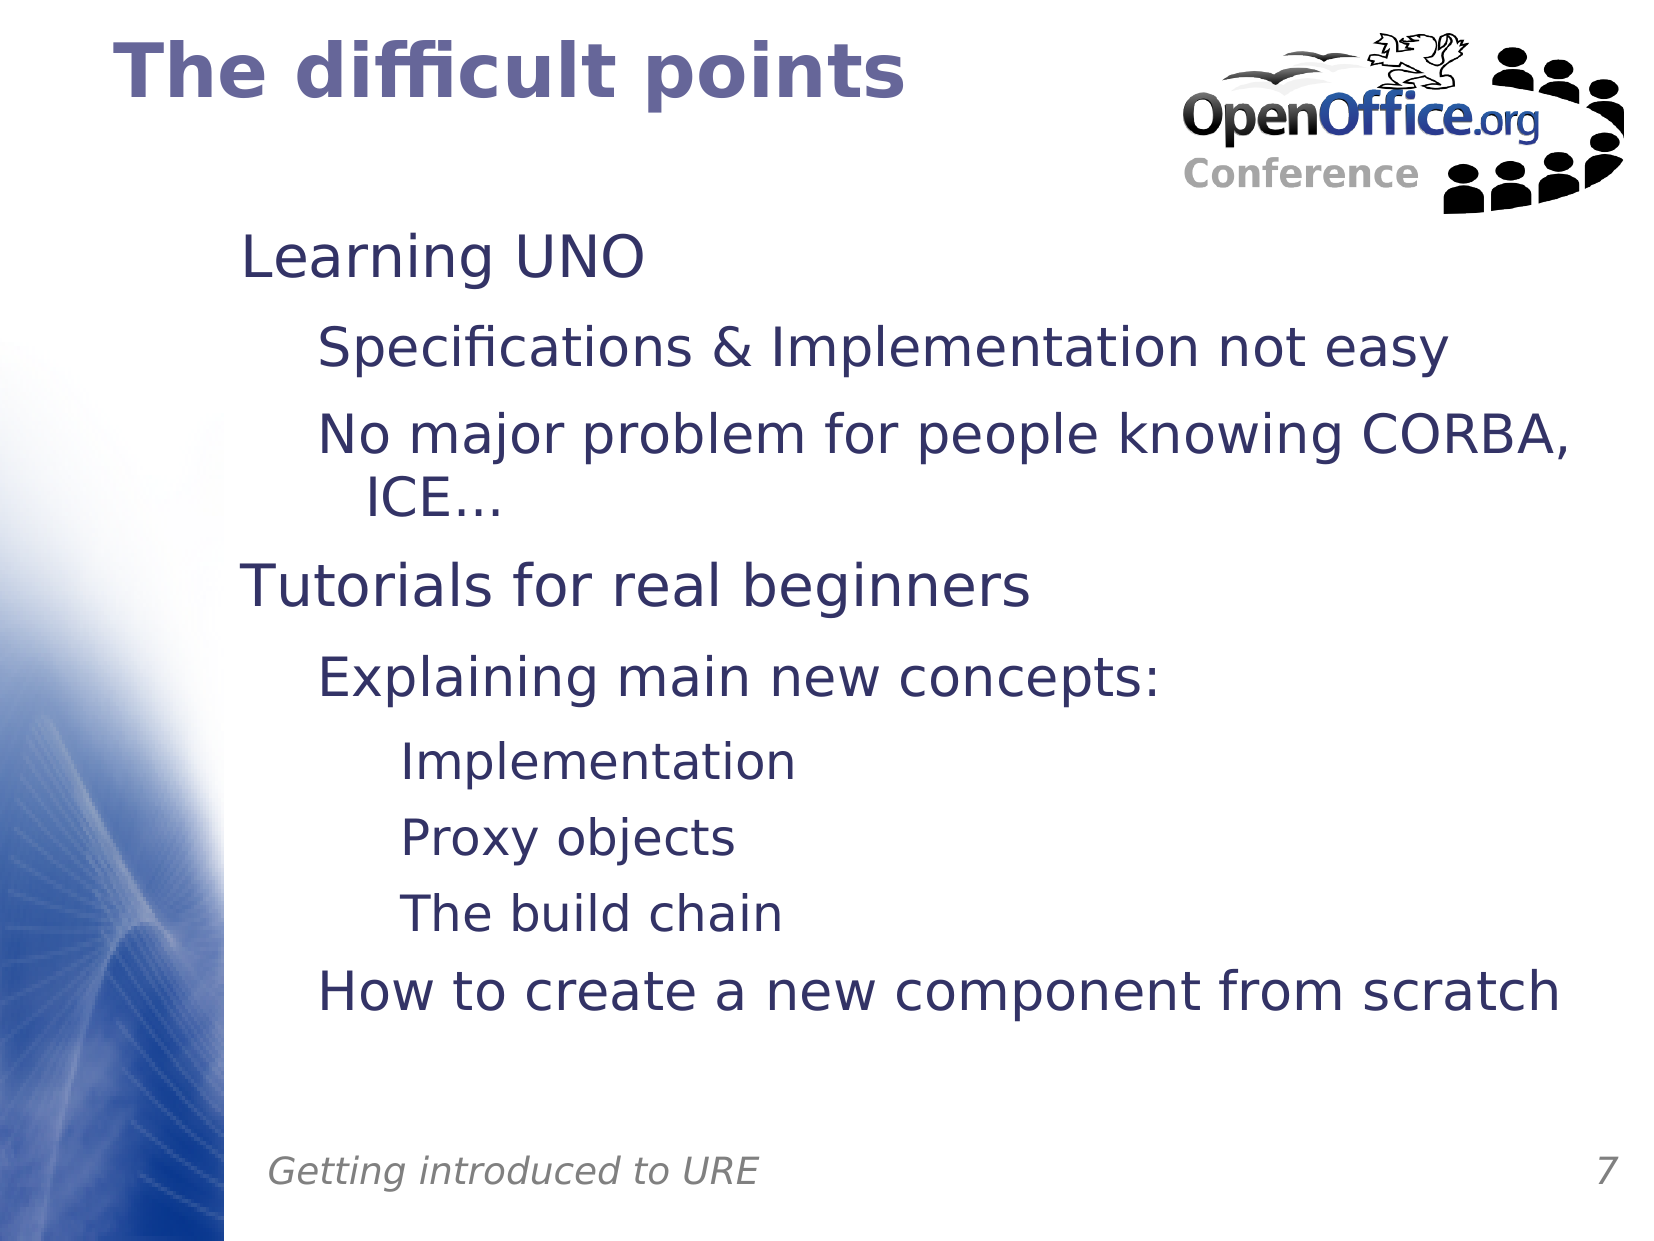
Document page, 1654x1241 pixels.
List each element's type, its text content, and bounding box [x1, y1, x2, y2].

list Learning UNO Specifications & Implementation not easy No major problem for people knowing CORBA, ICE... Tutorials for real beginners Explaining main new concepts: Implementation Proxy objects The build chain How to create a new component from scratch [223, 223, 1619, 1118]
picture [1183, 33, 1624, 214]
title The difficult points [24, 22, 987, 121]
picture [0, 0, 224, 1241]
